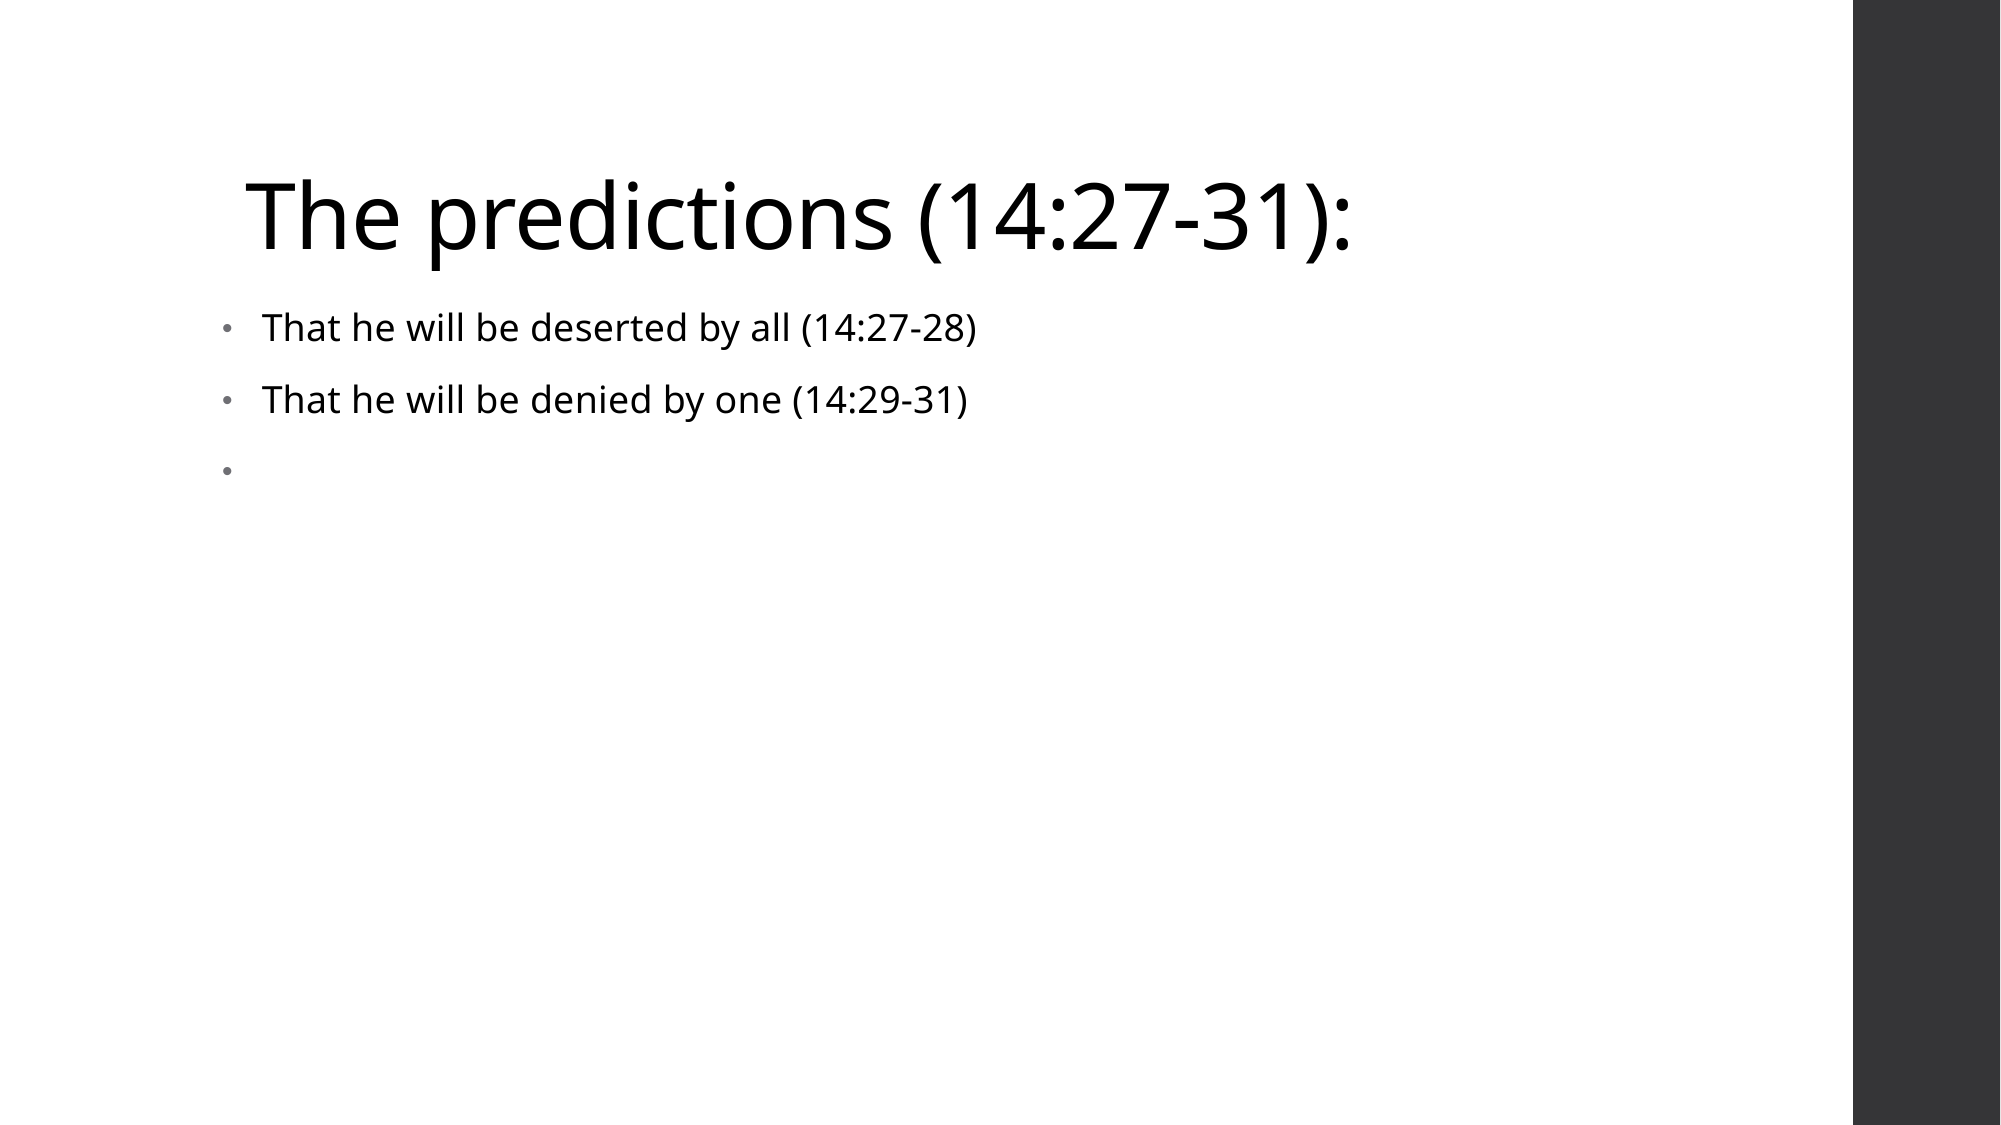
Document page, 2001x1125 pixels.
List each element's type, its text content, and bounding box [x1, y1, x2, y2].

title The predictions (14:27-31): [206, 60, 1797, 278]
list That he will be deserted by all (14:27-28) That he will be denied by one (14:29-31) [206, 299, 1617, 1014]
